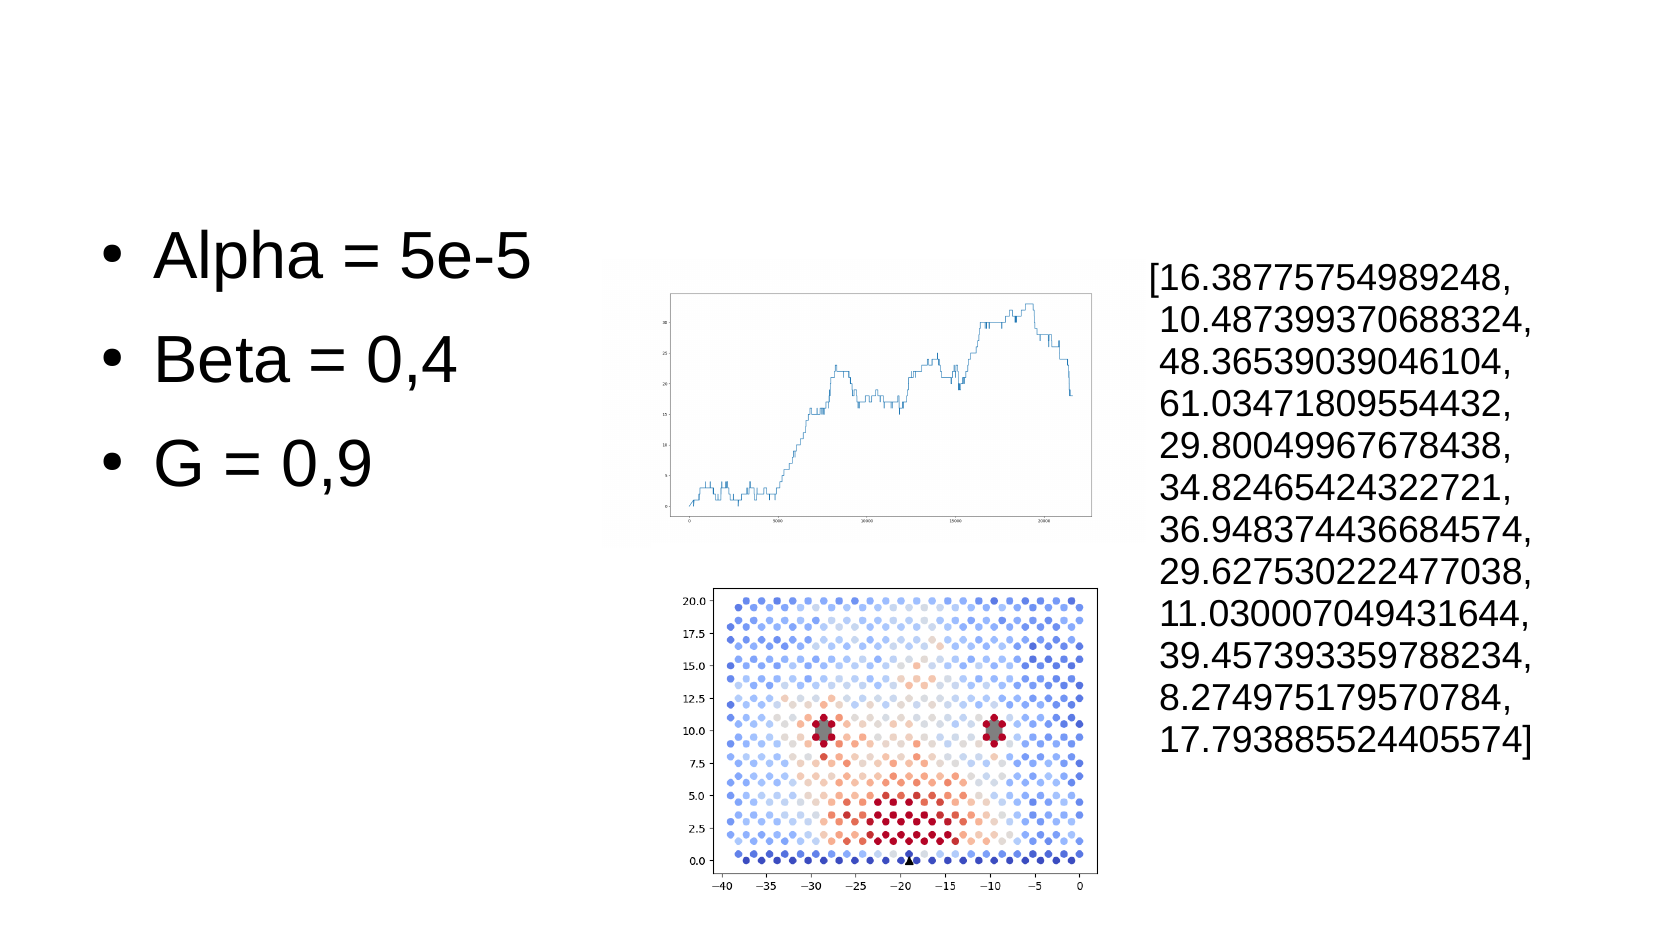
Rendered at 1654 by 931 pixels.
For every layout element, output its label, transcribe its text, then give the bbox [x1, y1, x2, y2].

picture [602, 259, 1146, 915]
list Alpha = 5e-5 Beta = 0,4 G = 0,9 [82, 217, 1571, 758]
text_box [16.38775754989248, 10.487399370688324, 48.36539039046104, 61.03471809554432, 29.80049967678438, 34.82465424322721, 36.948374436684574, 29.627530222477038, 11.030007049431644, 39.457393359788234, 8.274975179570784, 17.793885524405574] [1133, 249, 1607, 792]
